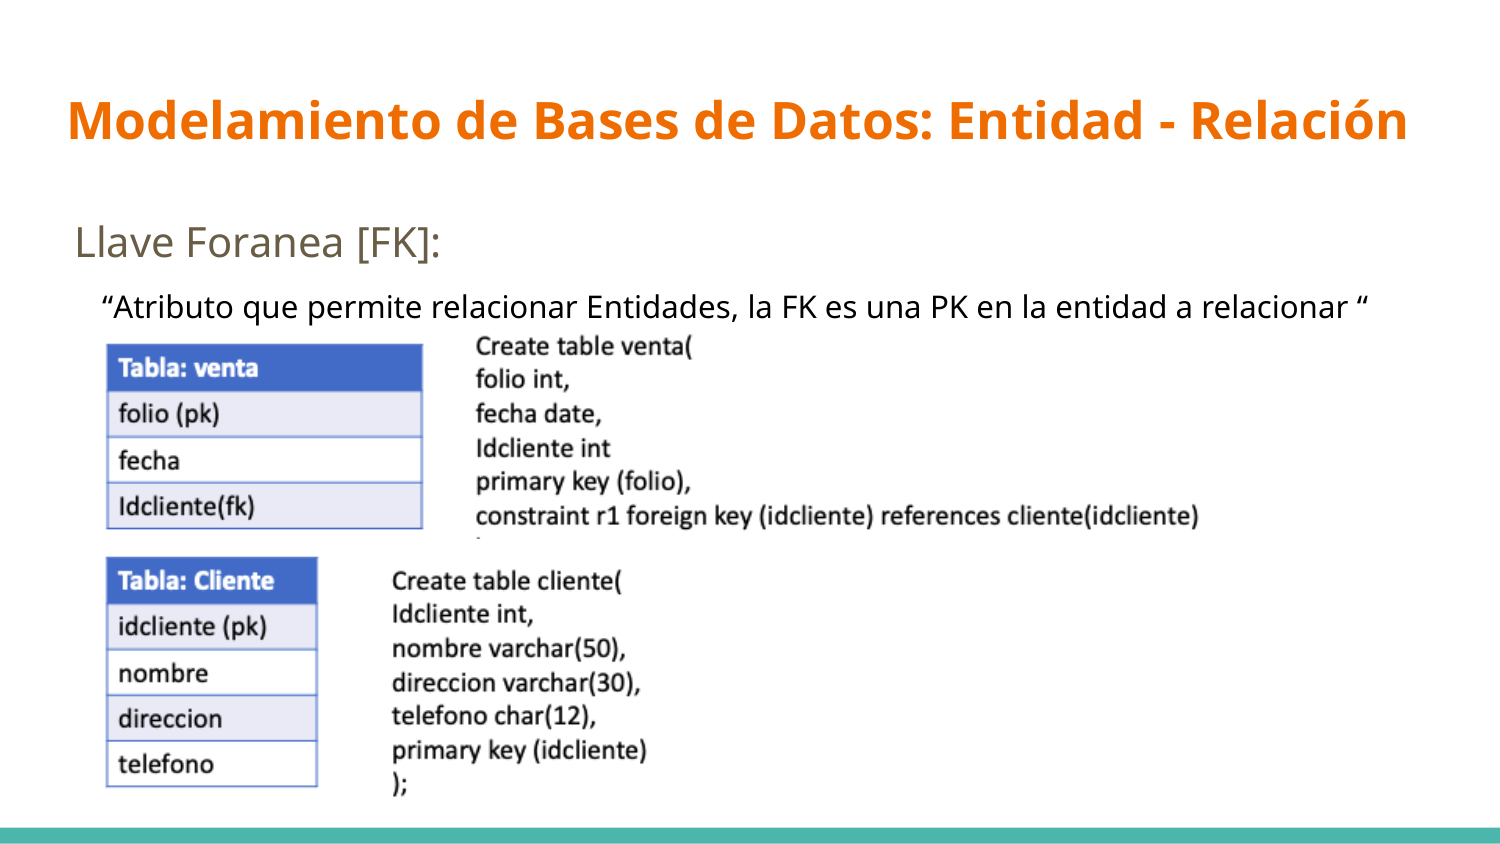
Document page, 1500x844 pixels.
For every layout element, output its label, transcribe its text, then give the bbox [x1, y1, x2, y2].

picture [86, 330, 1205, 539]
list Llave Foranea [FK]: “Atributo que permite relacionar Entidades, la FK es una PK en la entidad a relacionar “ [59, 193, 1413, 606]
picture [59, 543, 675, 803]
title Modelamiento de Bases de Datos: Entidad - Relación [51, 72, 1449, 189]
